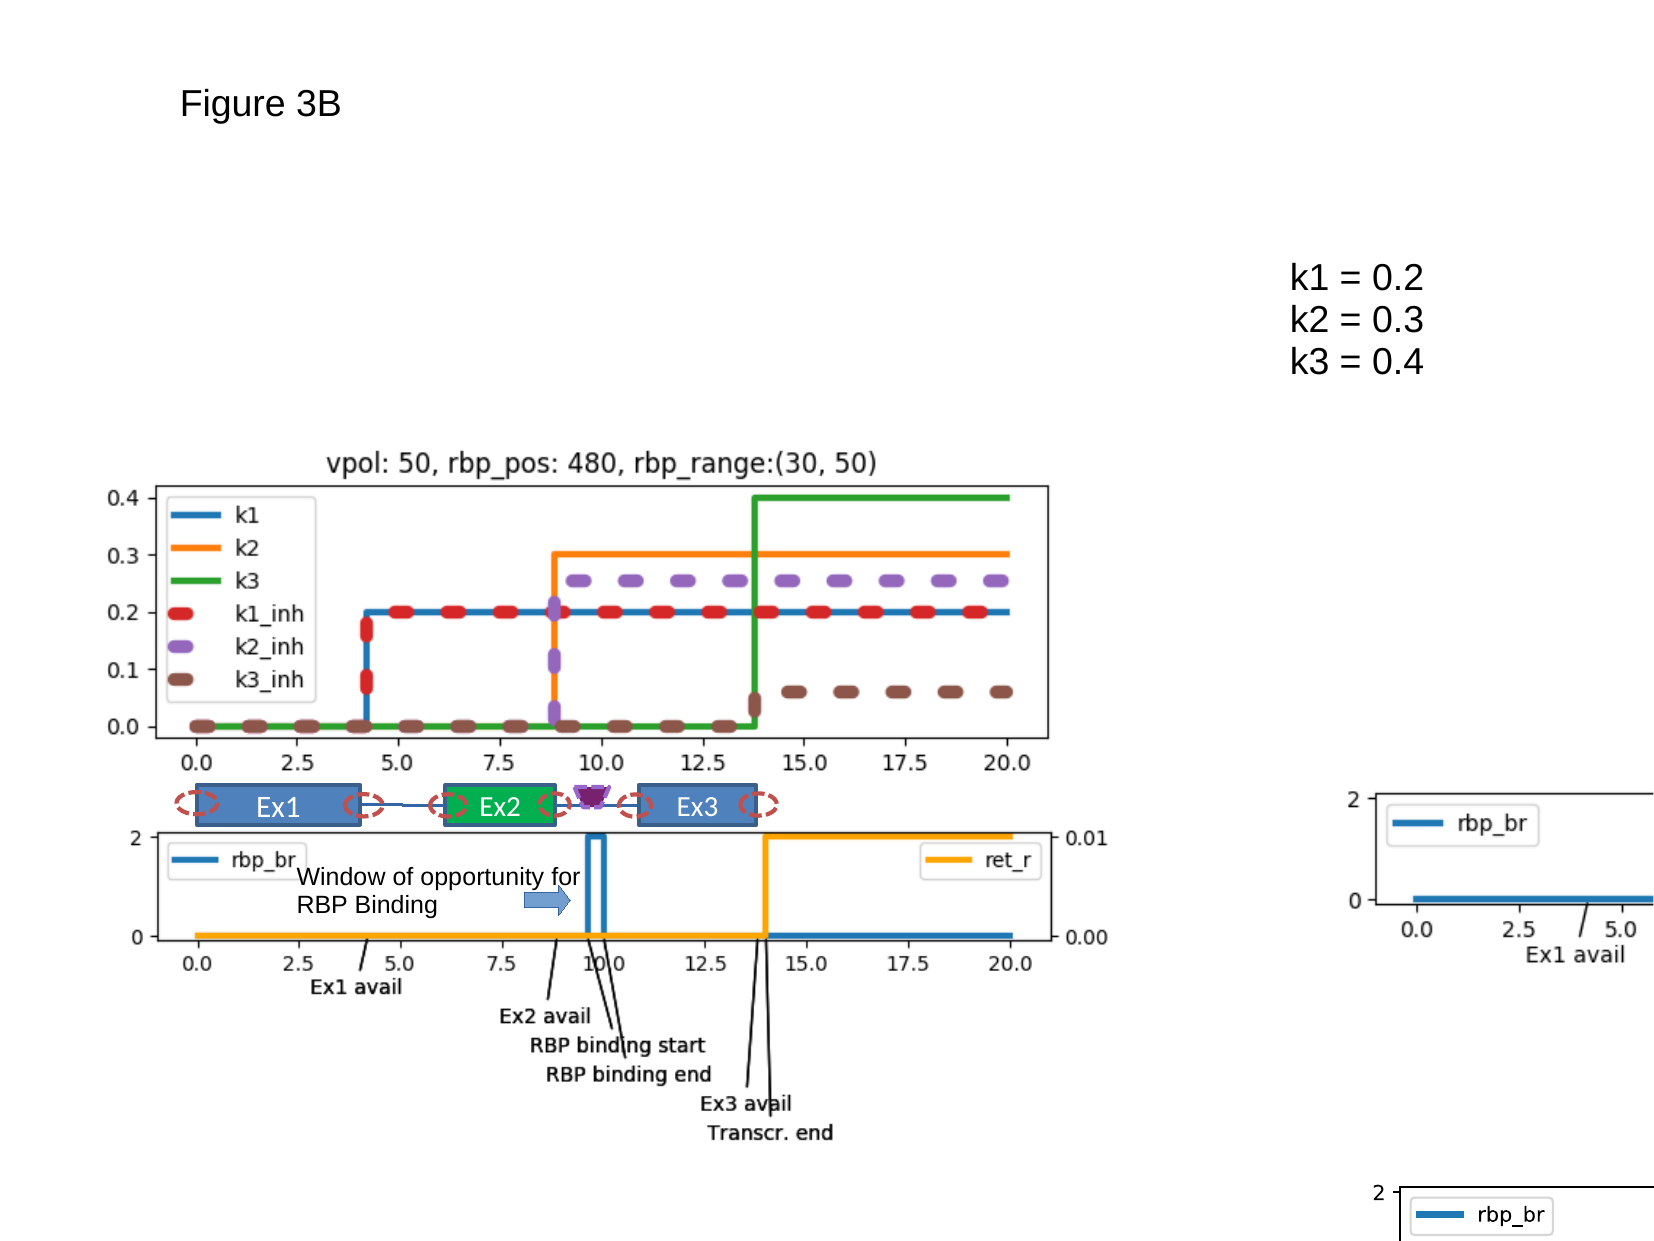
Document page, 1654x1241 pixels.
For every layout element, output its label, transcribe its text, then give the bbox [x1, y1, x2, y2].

text_box [524, 885, 571, 916]
text_box k1 = 0.2 k2 = 0.3 k3 = 0.4 [1275, 249, 1492, 391]
picture [1350, 1161, 1654, 1241]
text_box Ex1 [196, 784, 360, 825]
text_box Ex2 [445, 785, 555, 825]
picture [1336, 779, 1654, 1129]
text_box Window of opportunity for RBP Binding [281, 855, 612, 936]
picture [93, 448, 1057, 780]
picture [108, 809, 1144, 1165]
text_box Ex3 [638, 785, 757, 825]
text_box [574, 787, 610, 808]
text_box Figure 3B [165, 75, 916, 132]
